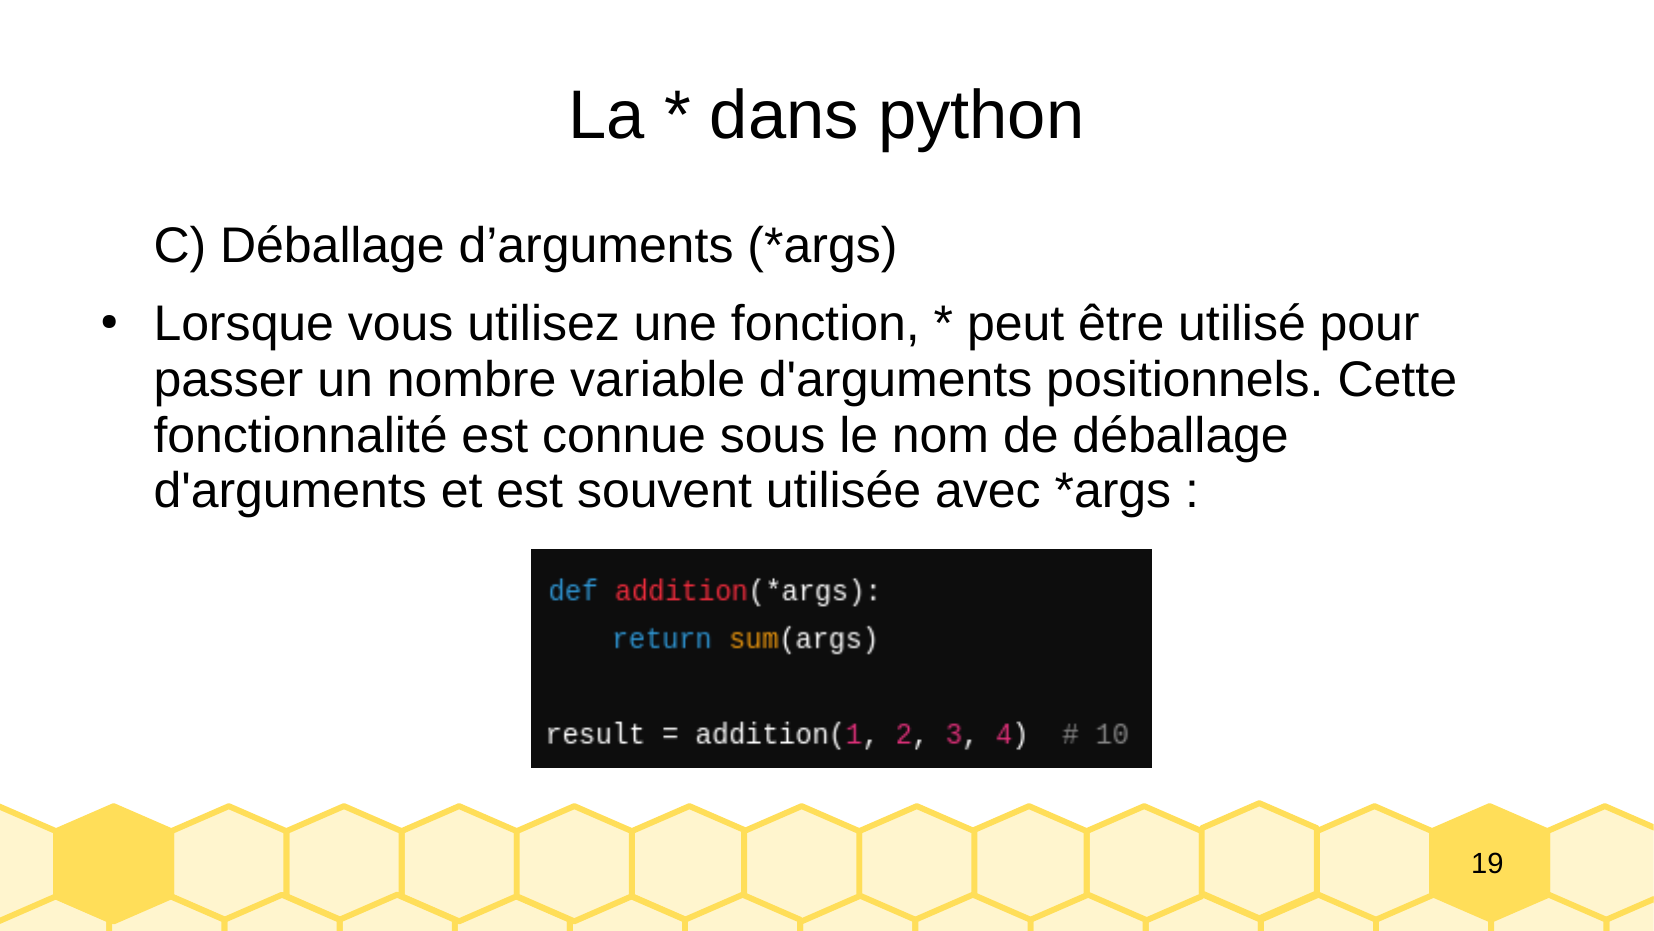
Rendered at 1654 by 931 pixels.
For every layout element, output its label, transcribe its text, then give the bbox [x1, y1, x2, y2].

list C) Déballage d’arguments (*args) Lorsque vous utilisez une fonction, * peut être utilisé pour passer un nombre variable d'arguments positionnels. Cette fonctionnalité est connue sous le nom de déballage d'arguments et est souvent utilisée avec *args : [82, 217, 1571, 758]
title La * dans python [82, 37, 1571, 193]
picture [531, 549, 1152, 768]
